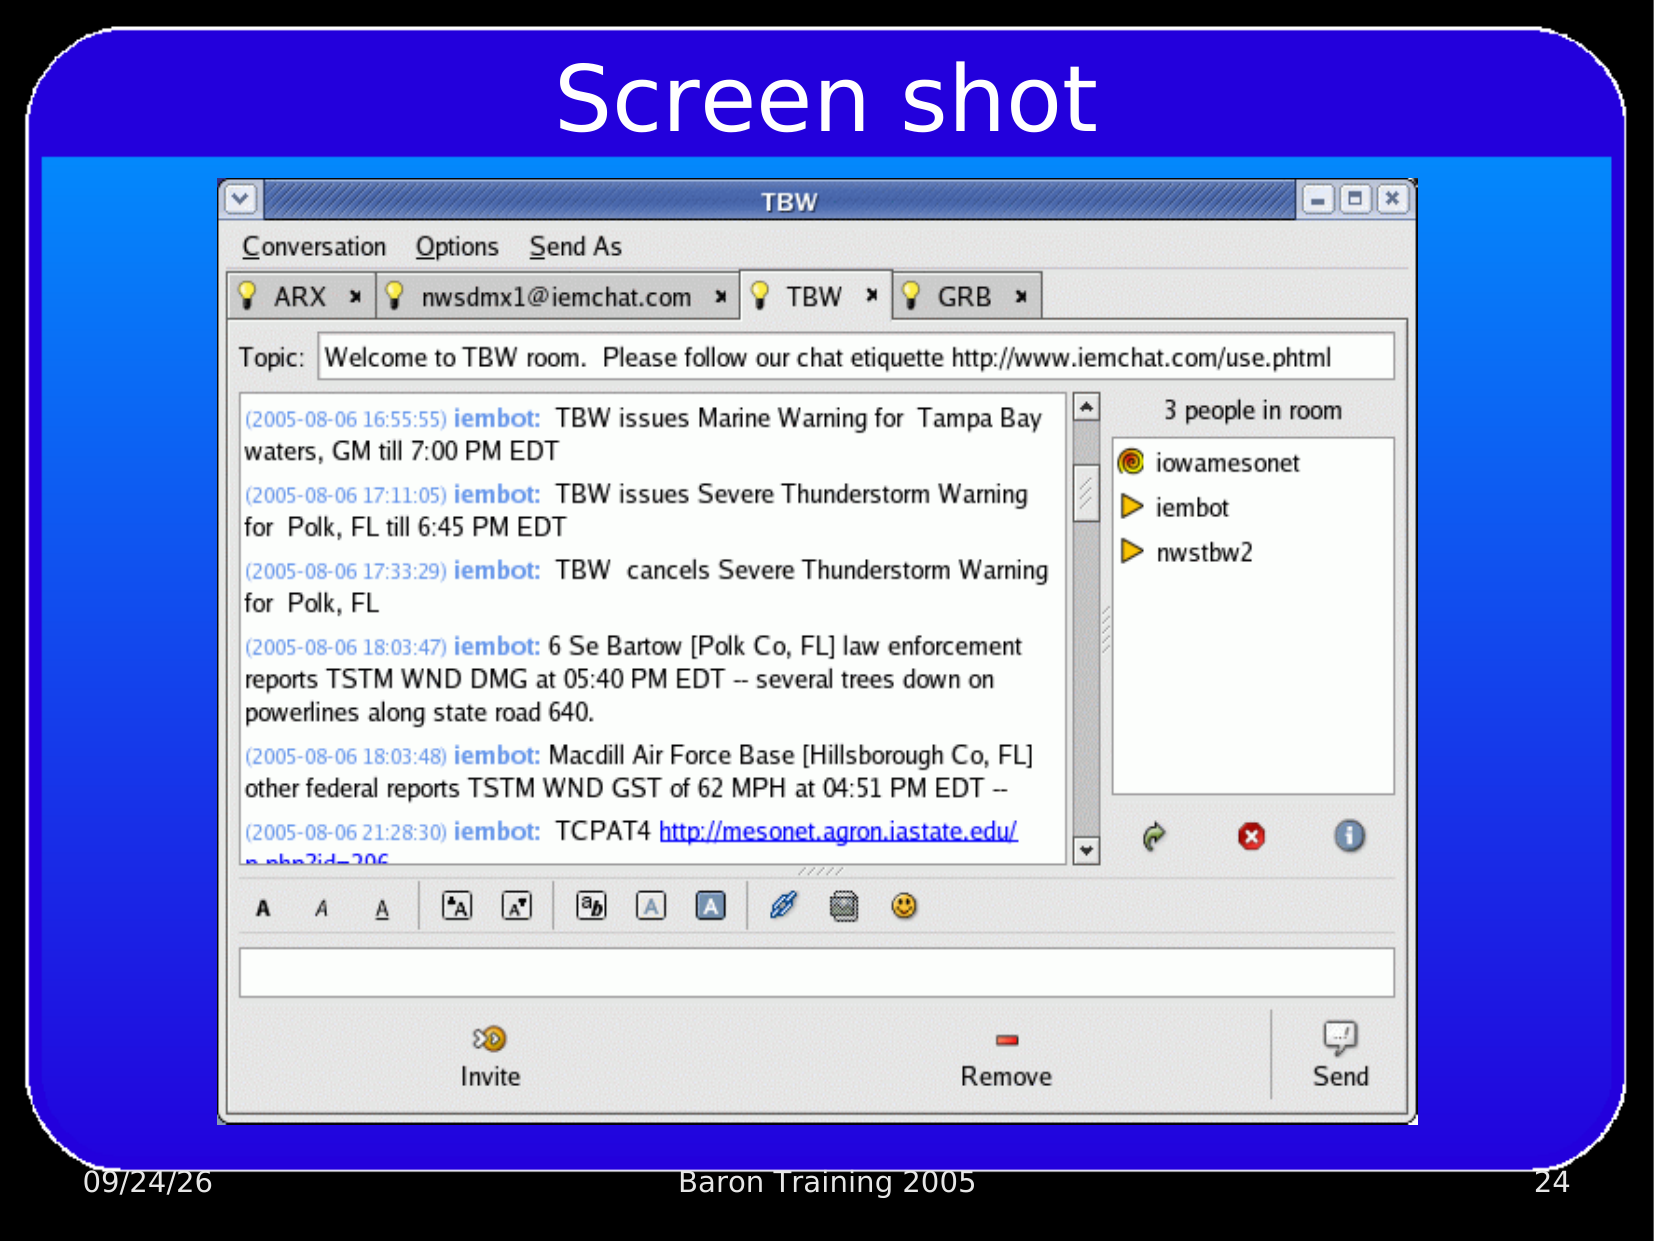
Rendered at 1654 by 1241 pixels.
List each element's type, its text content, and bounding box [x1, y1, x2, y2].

picture [0, 0, 1654, 1241]
title Screen shot [82, 46, 1571, 154]
